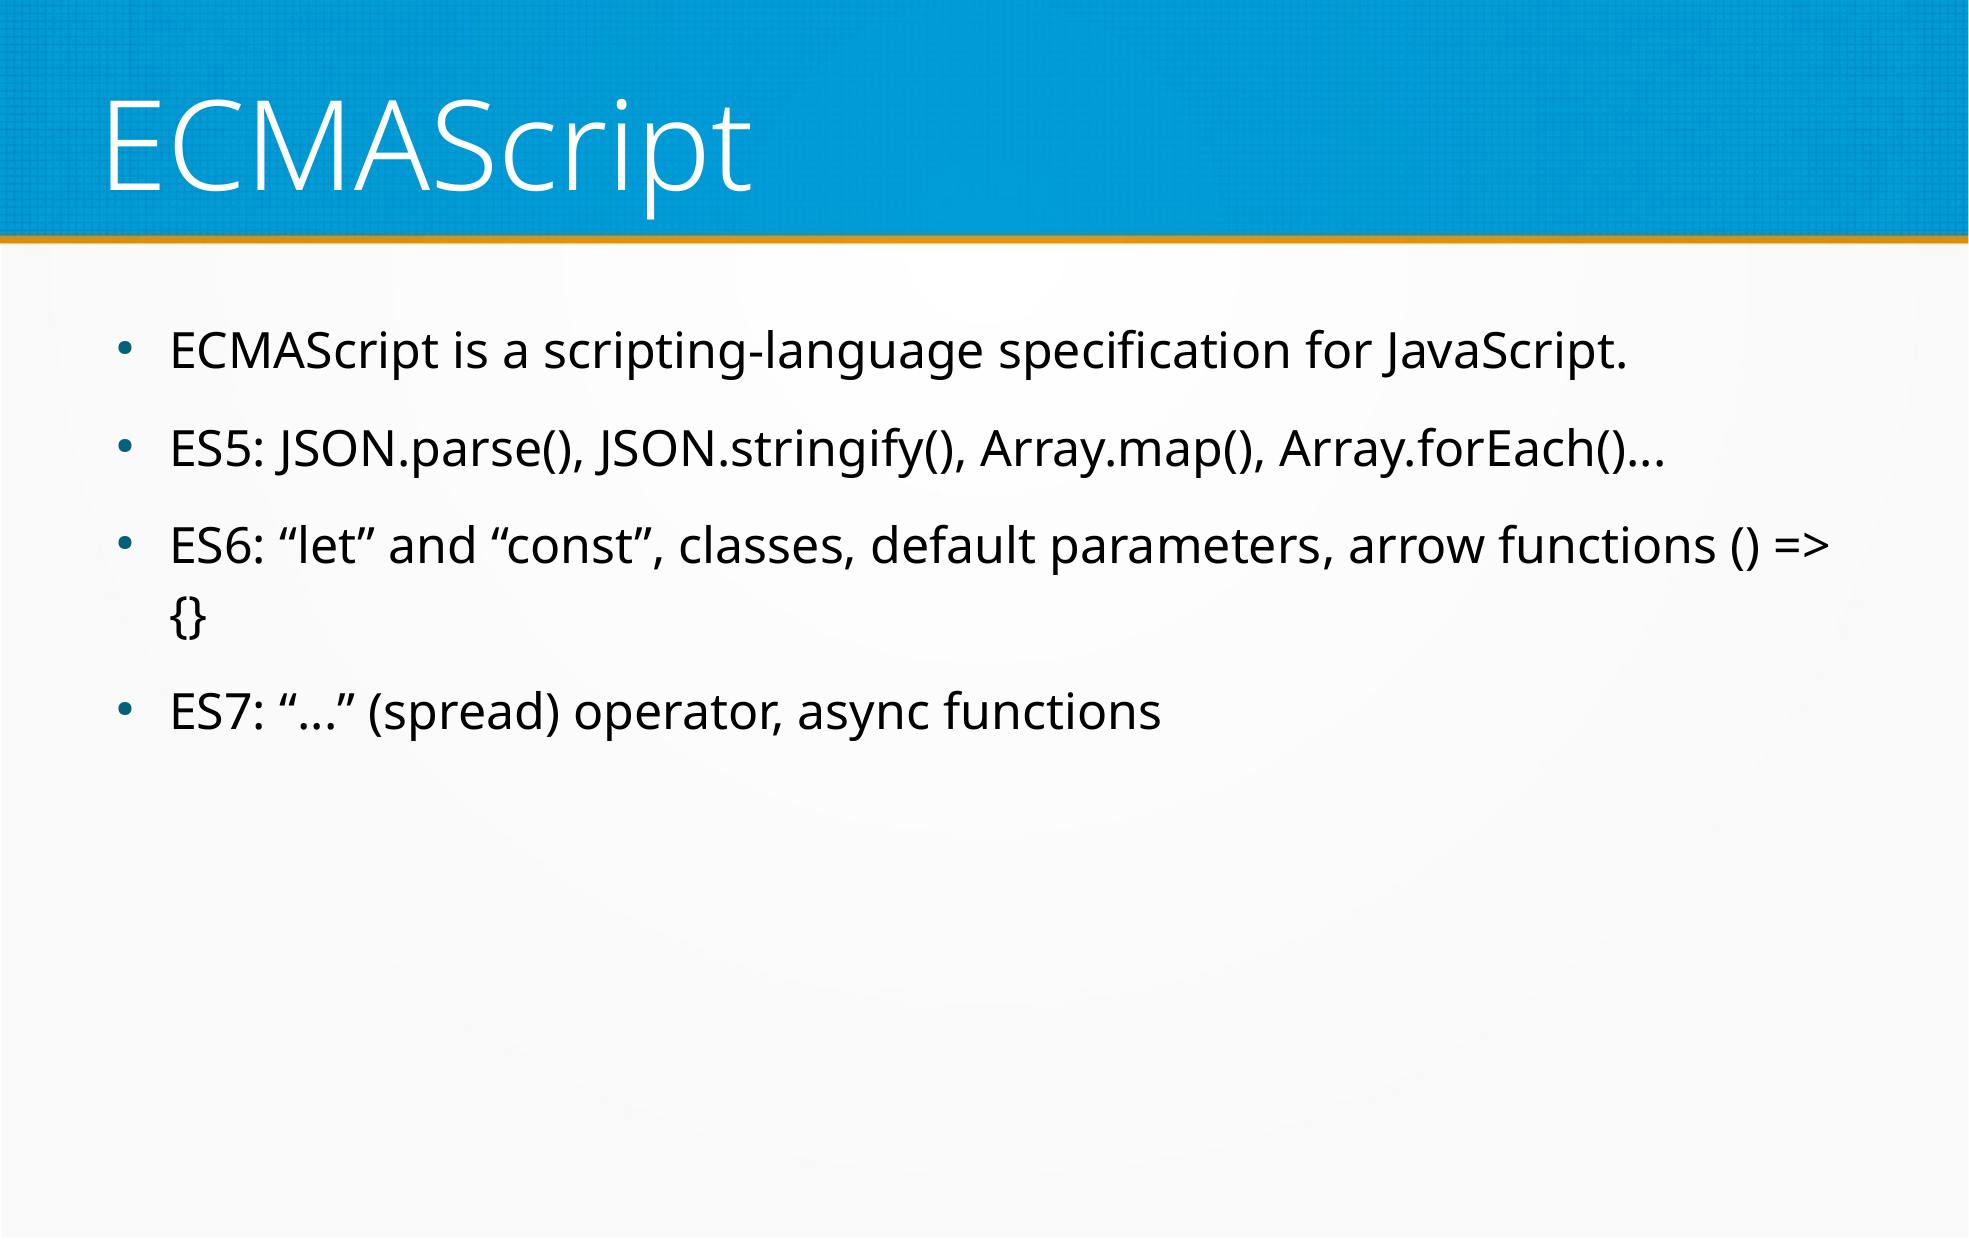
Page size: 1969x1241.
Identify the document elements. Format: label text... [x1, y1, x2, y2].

list ECMAScript is a scripting-language specification for JavaScript. ES5: JSON.parse(), JSON.stringify(), Array.map(), Array.forEach()... ES6: “let” and “const”, classes, default parameters, arrow functions () => {} ES7: “...” (spread) operator, async functions [98, 315, 1861, 1081]
picture [0, 233, 1969, 1241]
title ECMAScript [98, 19, 1870, 227]
